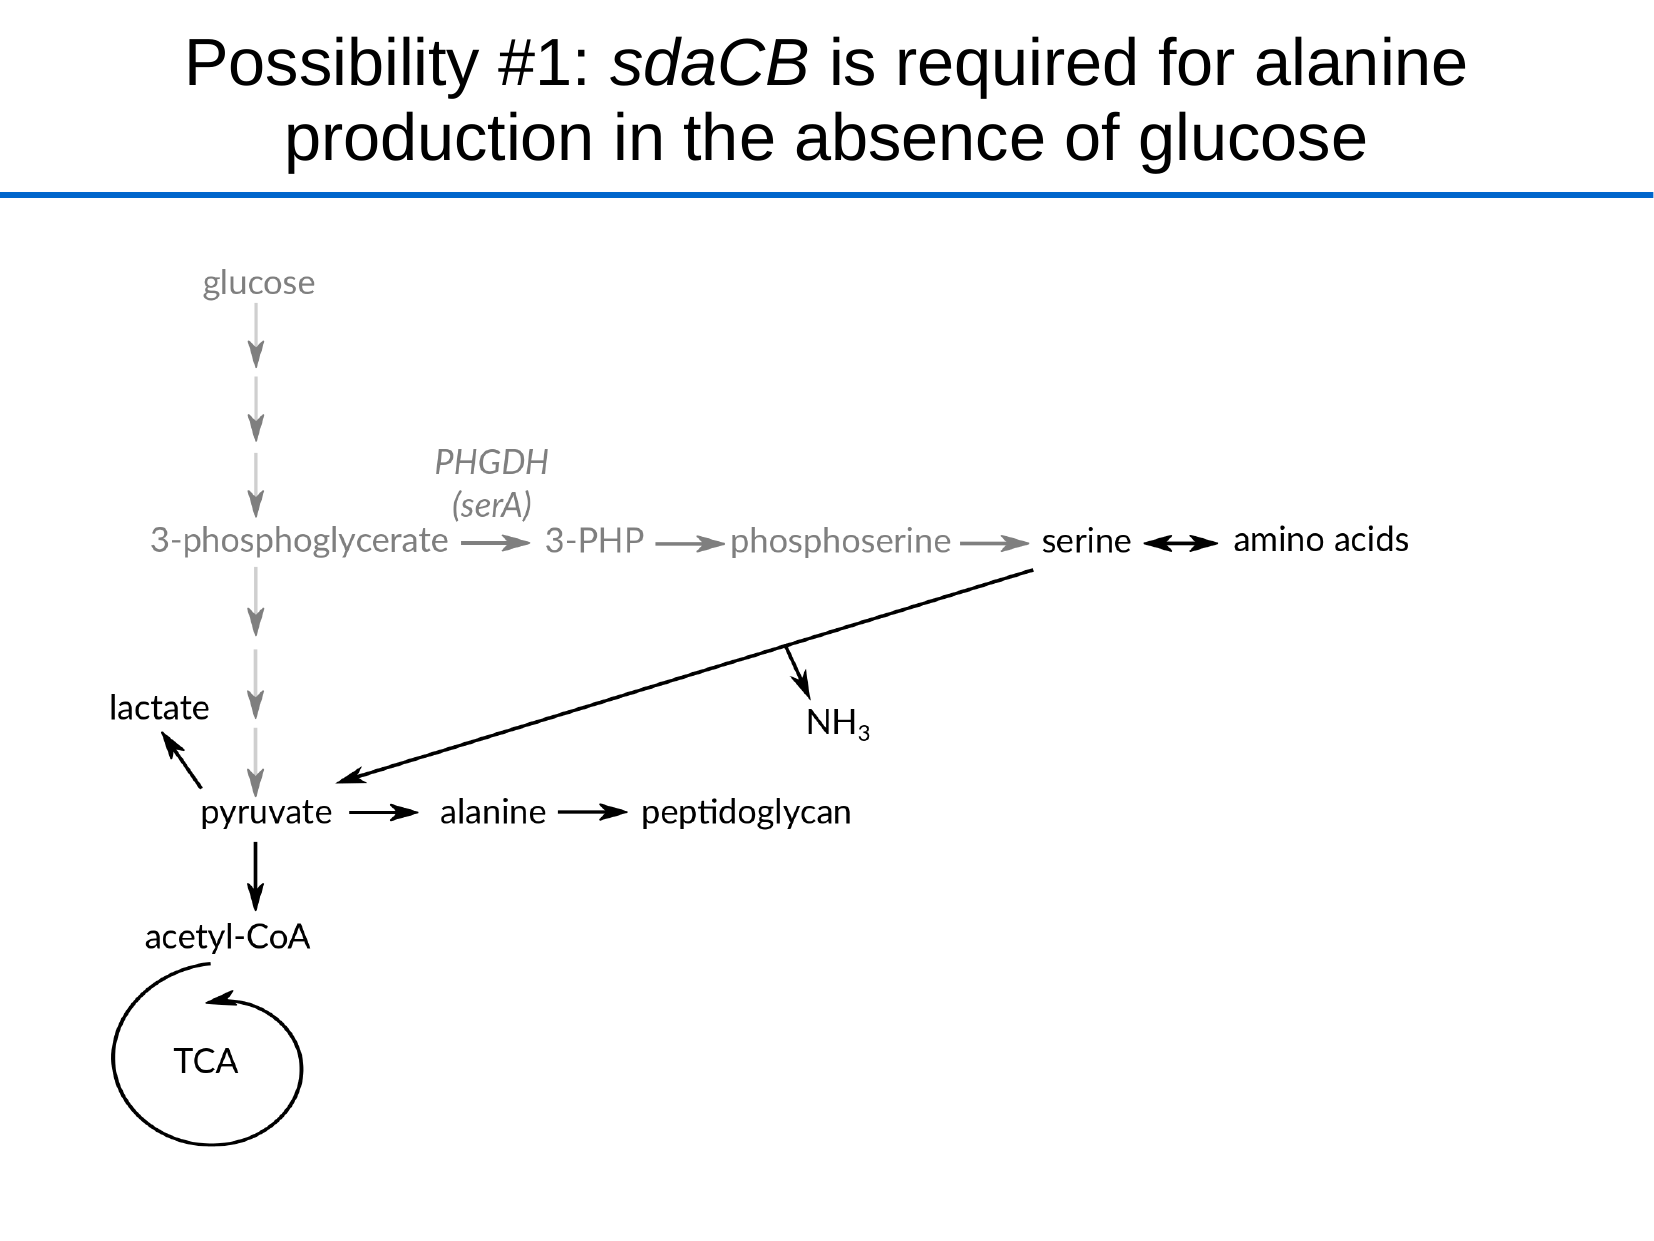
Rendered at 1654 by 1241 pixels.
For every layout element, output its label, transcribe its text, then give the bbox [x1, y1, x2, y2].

picture [111, 269, 1561, 1147]
title Possibility #1: sdaCB is required for alanine production in the absence of glucose [82, 198, 1571, 204]
title Possibility #1: sdaCB is required for alanine production in the absence of glucose [82, 0, 1571, 192]
